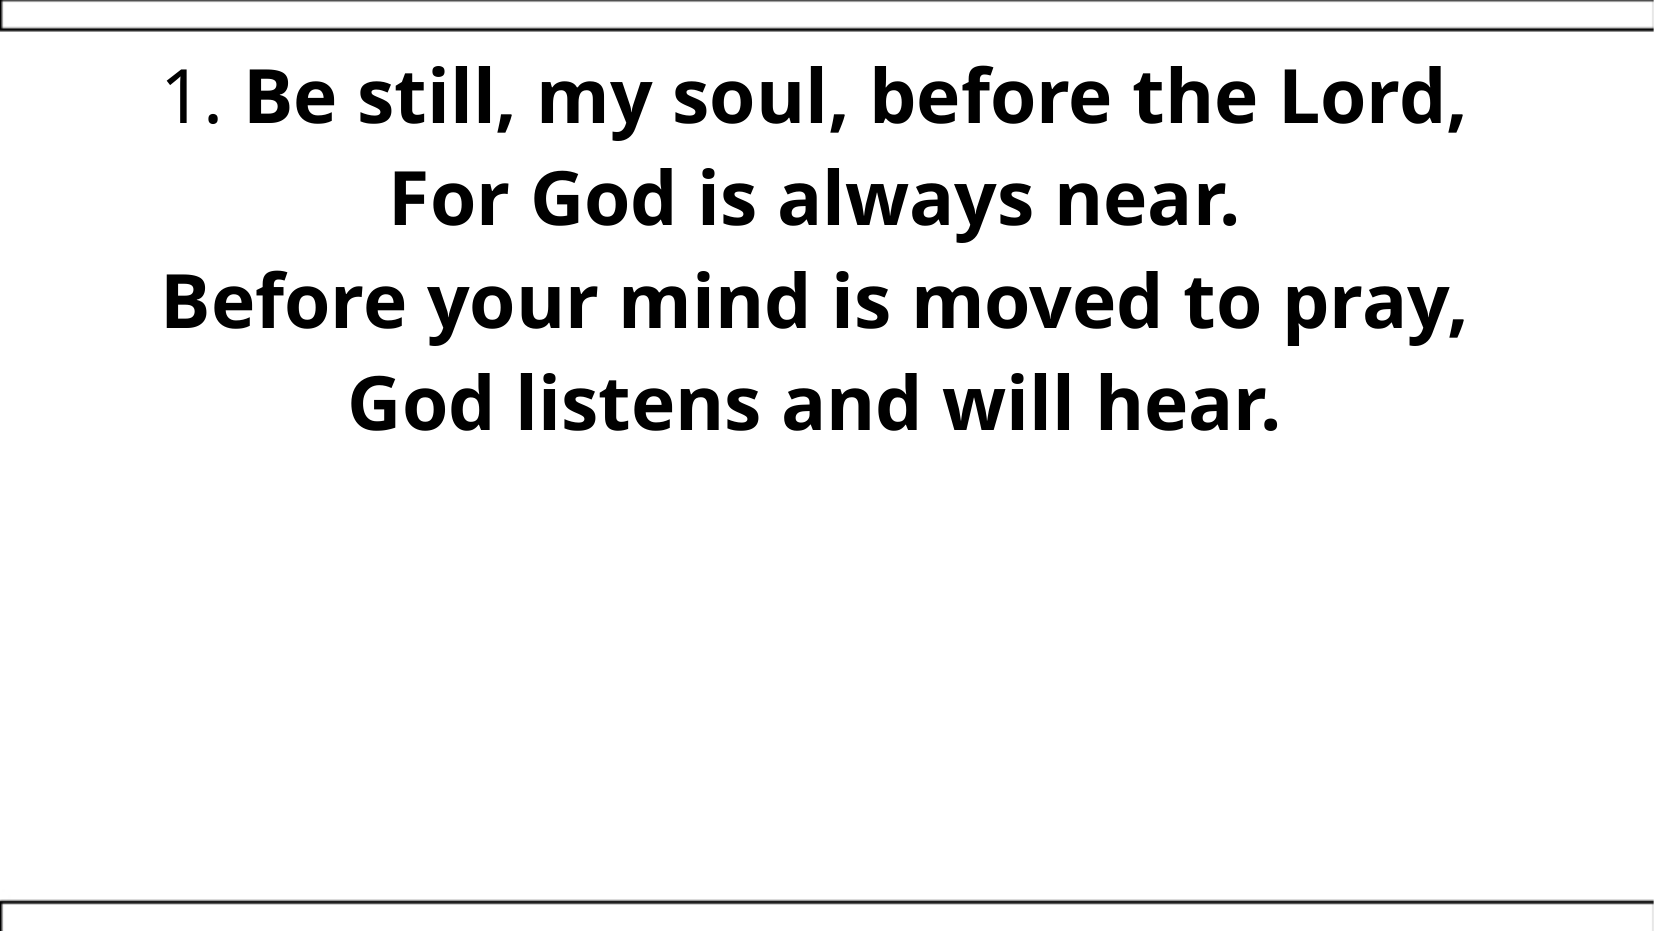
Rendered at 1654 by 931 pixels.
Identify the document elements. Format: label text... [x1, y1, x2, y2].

picture [0, 0, 1654, 931]
text_box 1. Be still, my soul, before the Lord, For God is always near. Before your mind is moved to pray, God listens and will hear. [105, 35, 1546, 451]
